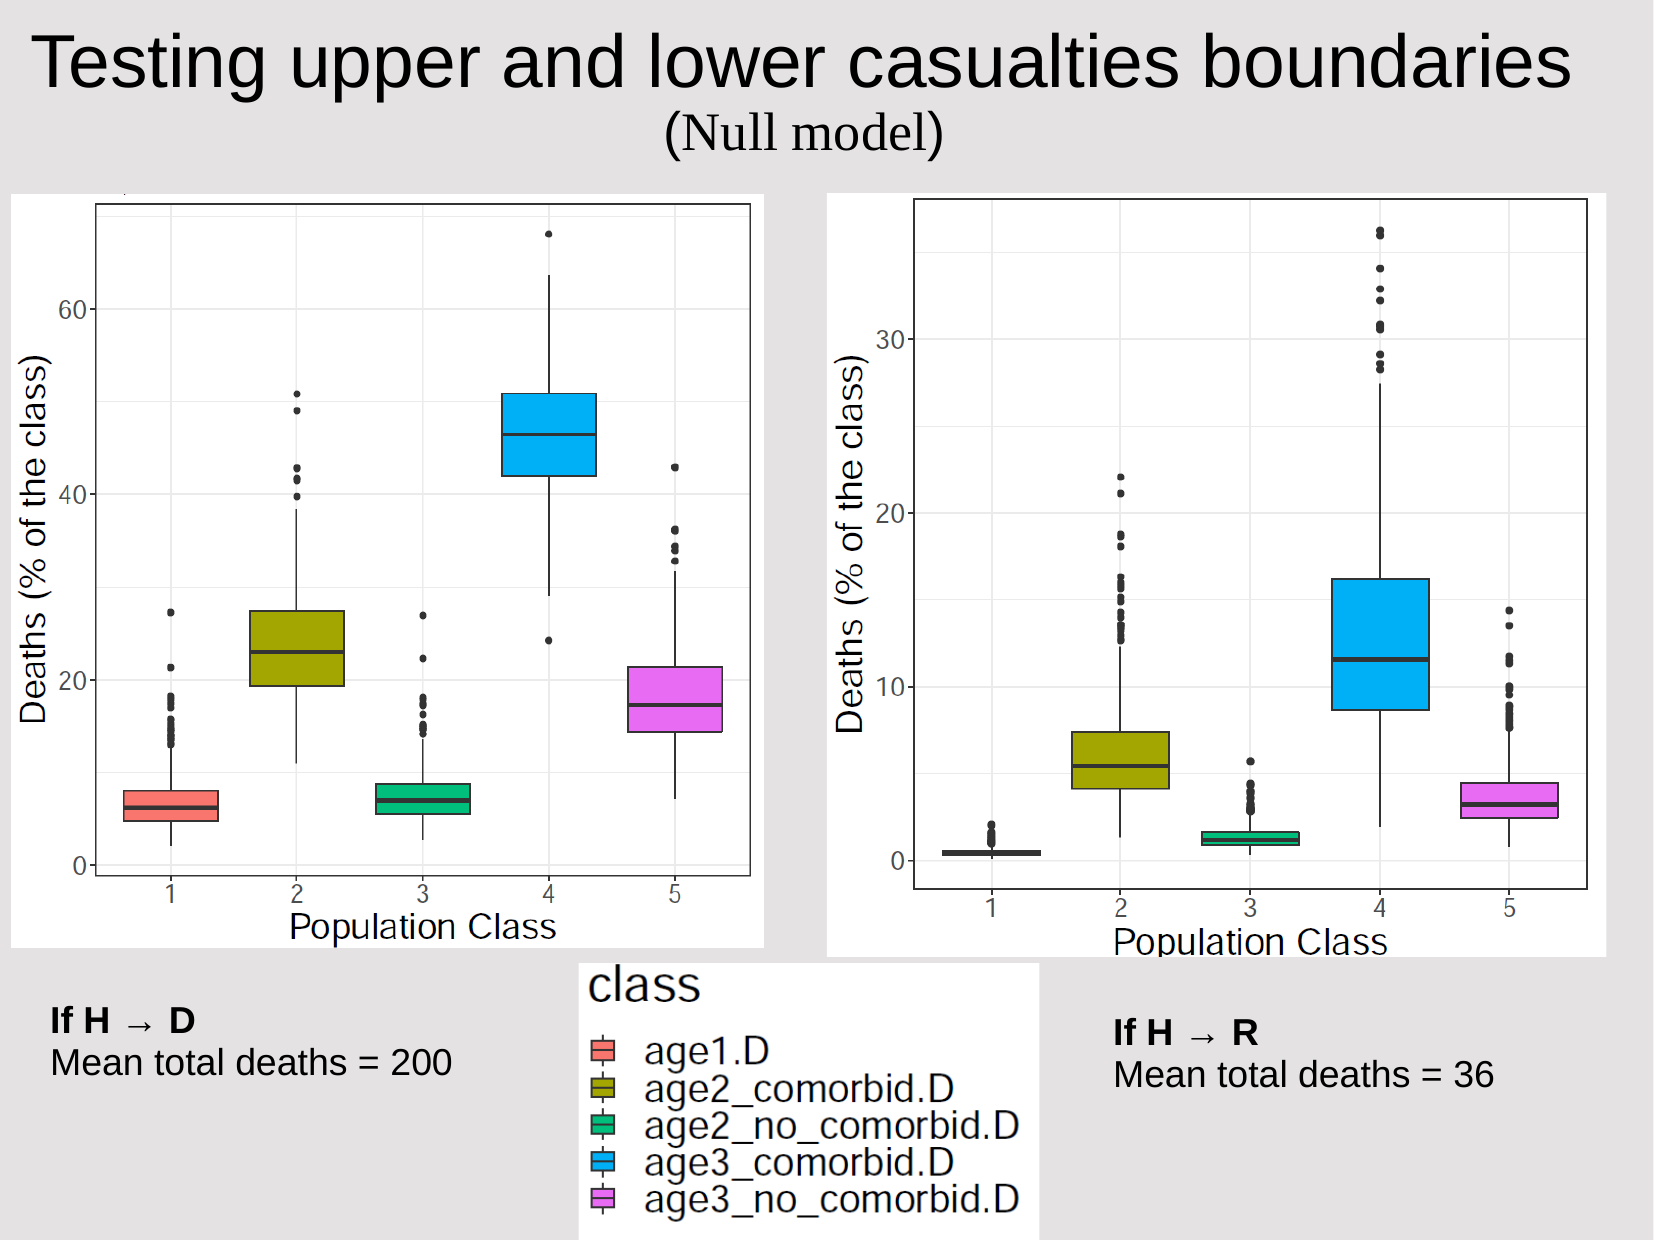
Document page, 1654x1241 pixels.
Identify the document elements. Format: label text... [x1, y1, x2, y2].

picture [11, 194, 764, 948]
text_box If H → R Mean total deaths = 36 [1098, 1003, 1619, 1145]
text_box Testing upper and lower casualties boundaries [16, 11, 1590, 111]
picture [578, 963, 1040, 1241]
picture [826, 193, 1607, 957]
text_box If H → D Mean total deaths = 200 [35, 992, 556, 1133]
text_box (Null model) [648, 94, 1075, 194]
